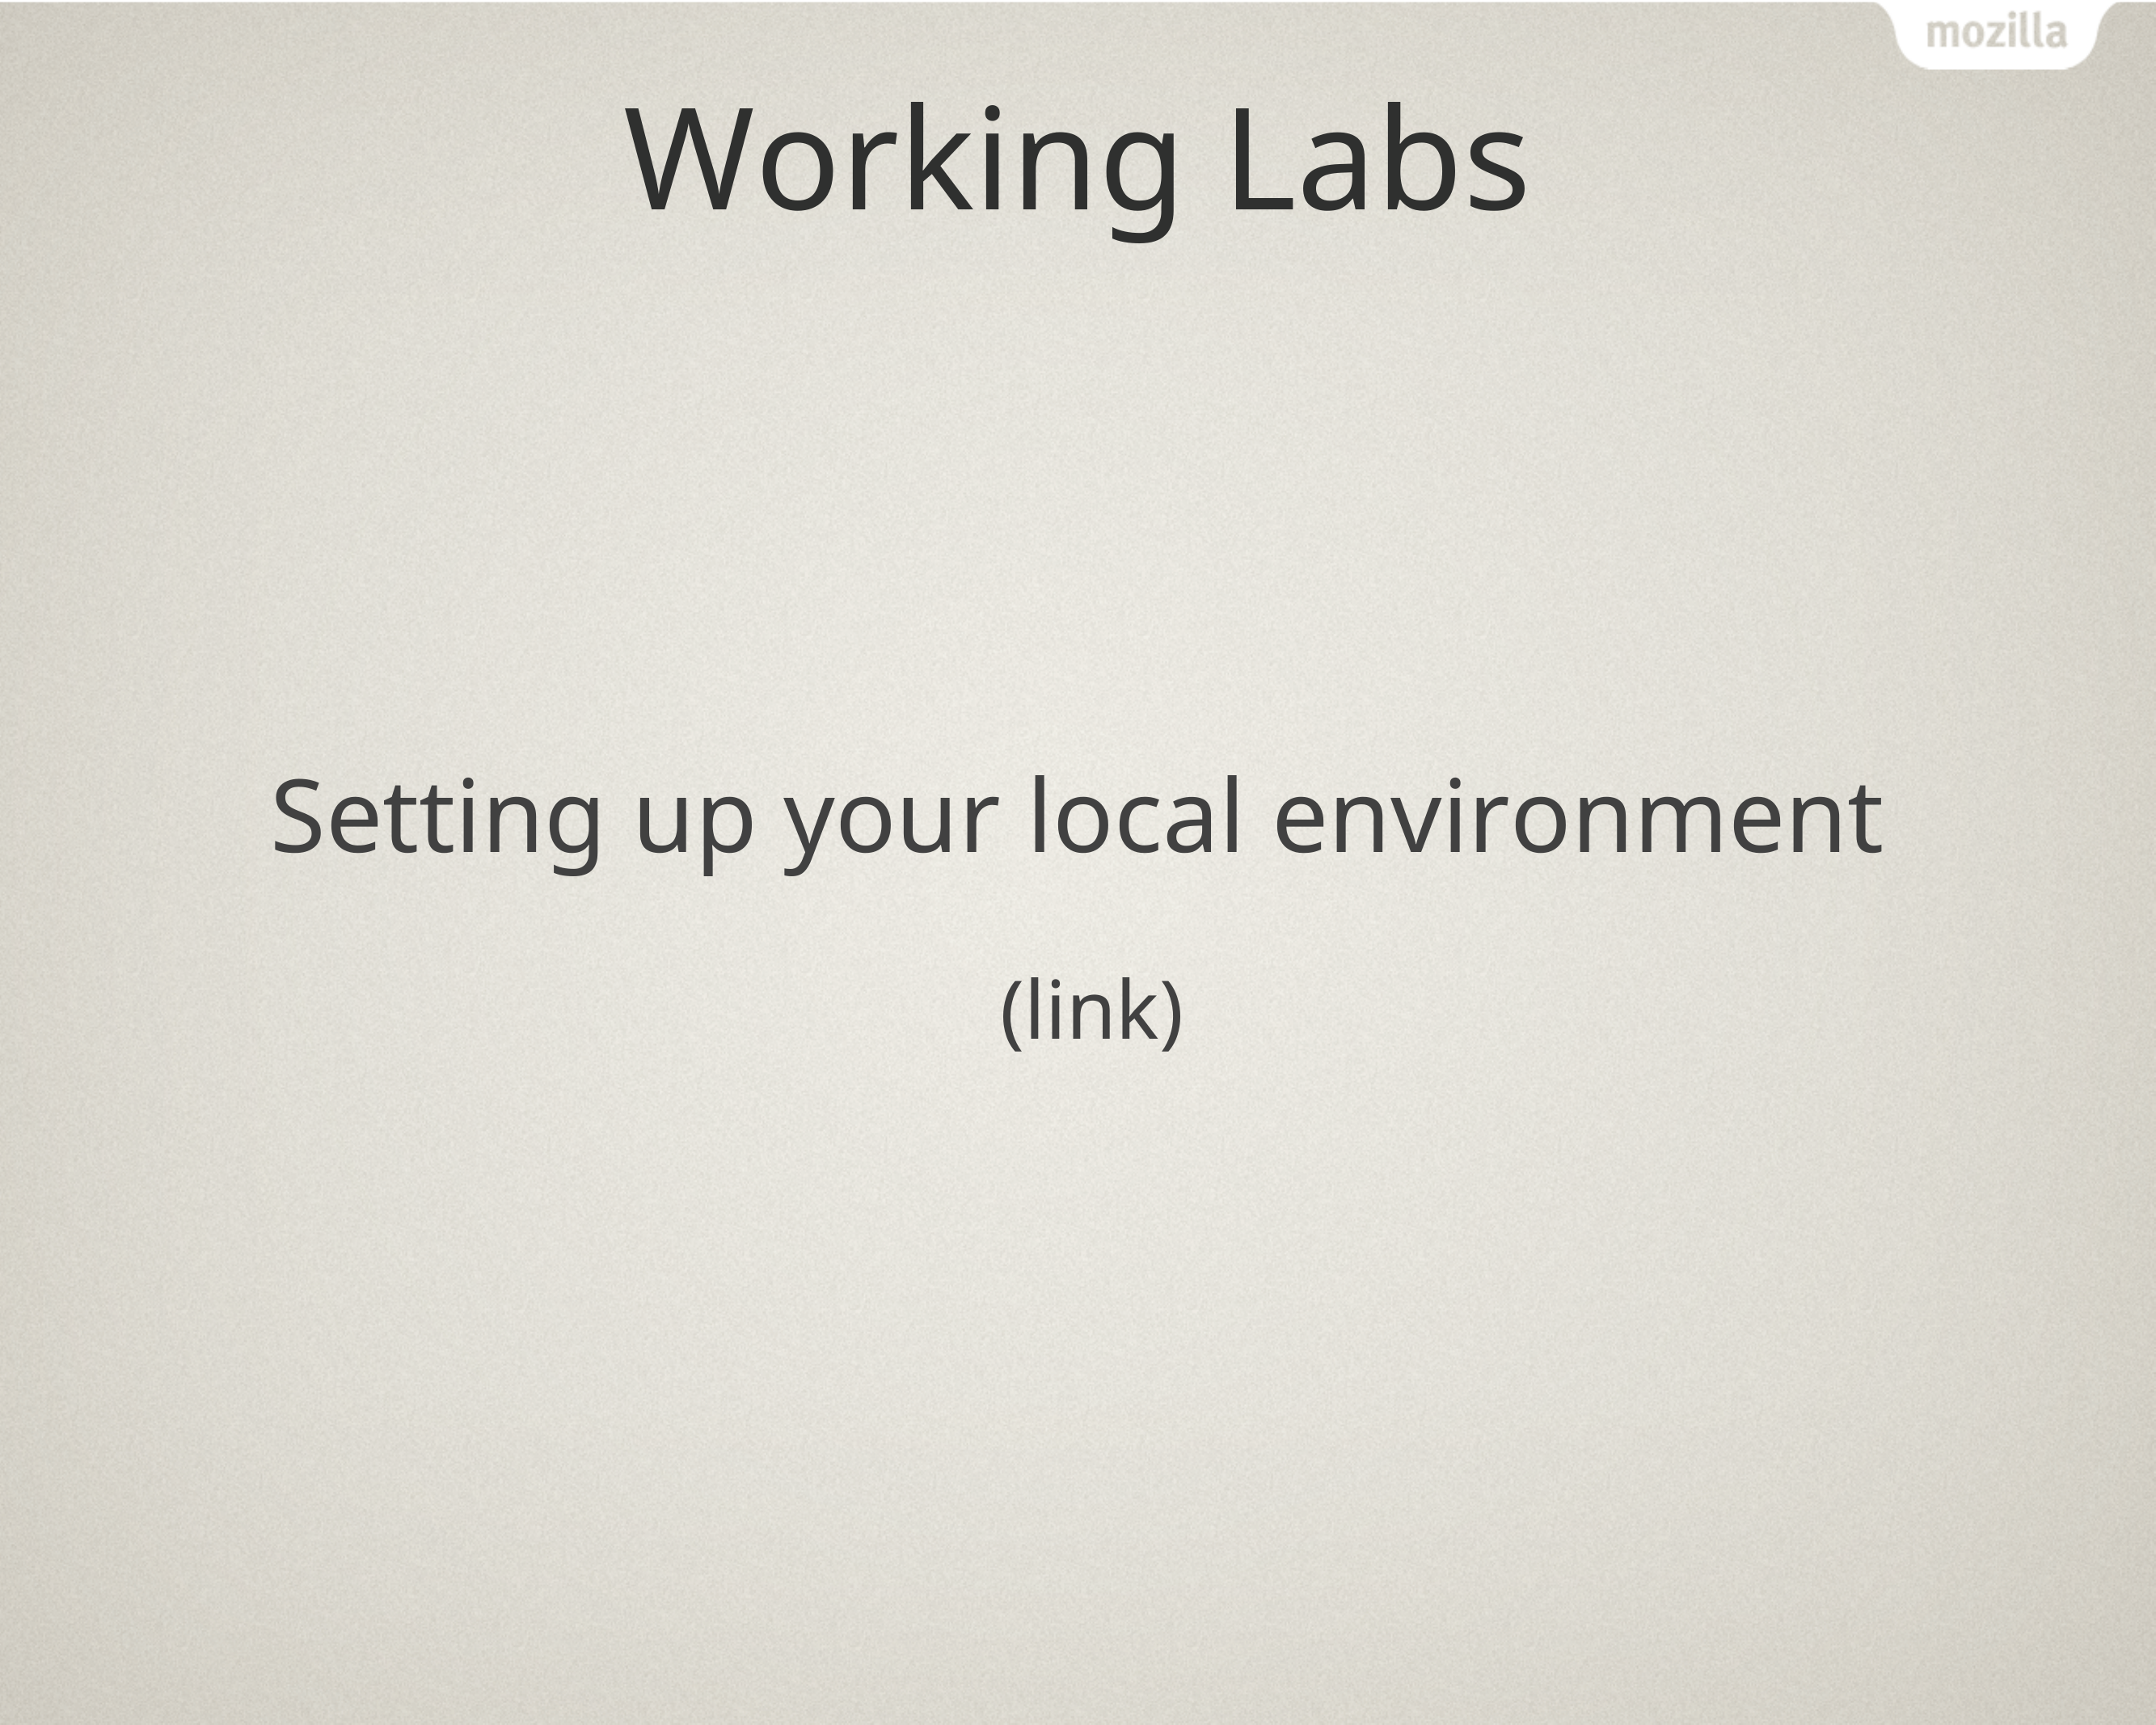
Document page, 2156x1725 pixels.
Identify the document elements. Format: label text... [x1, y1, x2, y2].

subtitle Setting up your local environment (link) [108, 403, 2048, 1404]
picture [0, 0, 2156, 1725]
title Working Labs [58, 45, 2097, 261]
